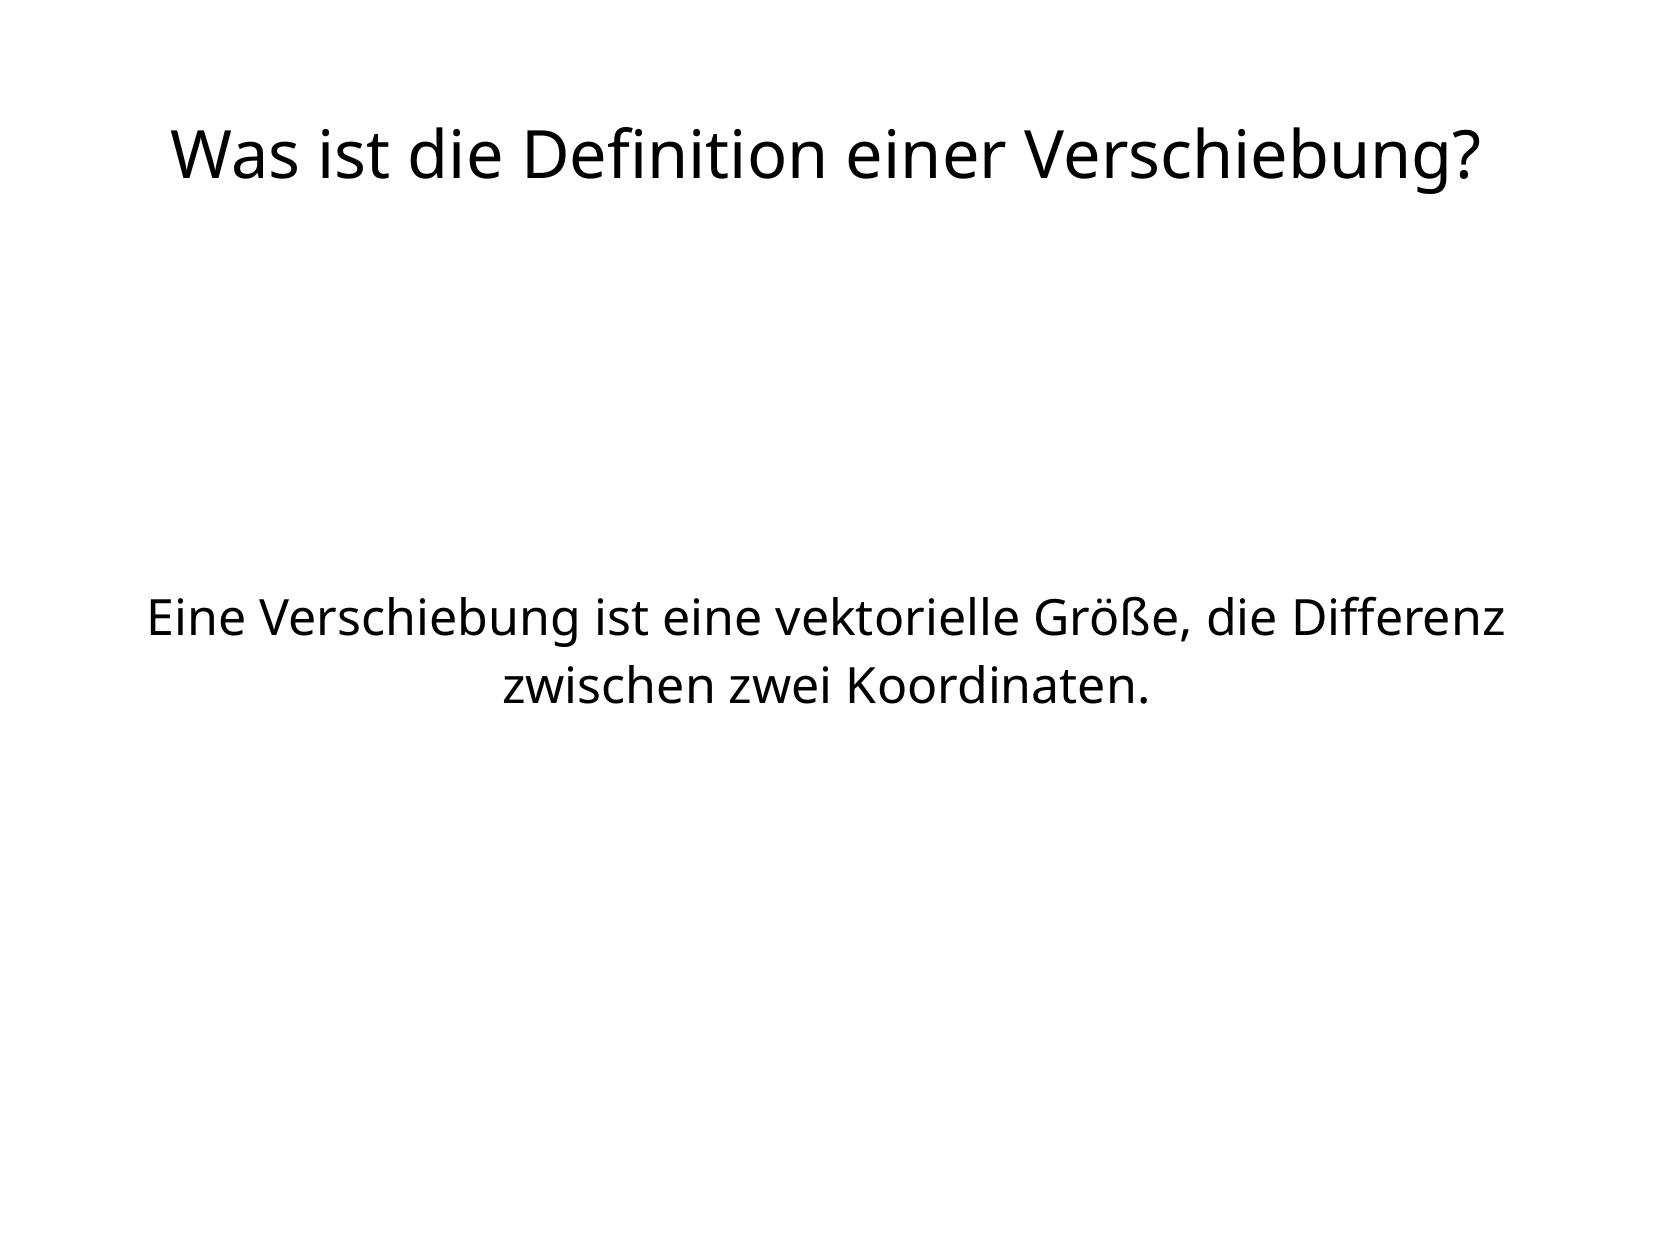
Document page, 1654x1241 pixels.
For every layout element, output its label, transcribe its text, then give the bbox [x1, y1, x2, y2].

title Was ist die Definition einer Verschiebung? [82, 49, 1571, 257]
subtitle Eine Verschiebung ist eine vektorielle Größe, die Differenz zwischen zwei Koordinaten. [82, 290, 1571, 1010]
